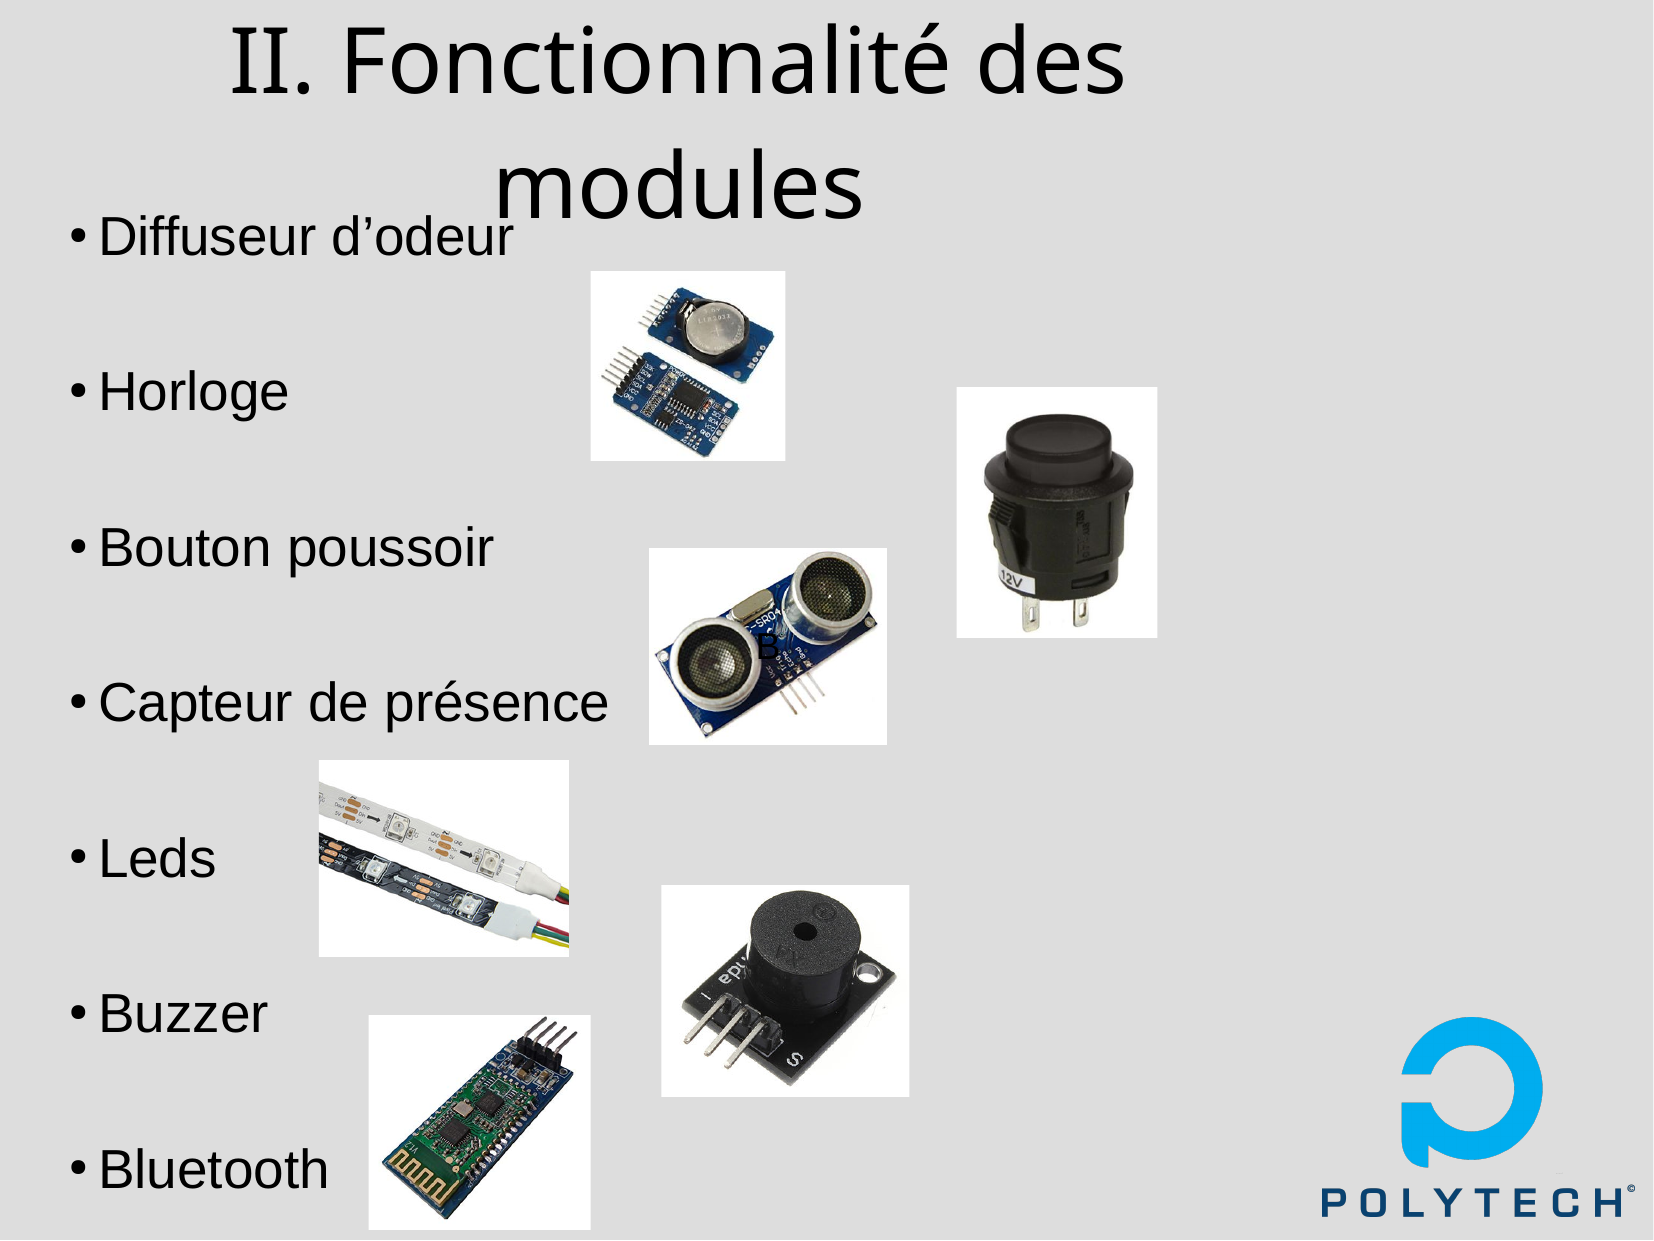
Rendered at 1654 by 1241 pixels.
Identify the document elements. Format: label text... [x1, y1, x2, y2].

picture [956, 387, 1158, 638]
title II. Fonctionnalité des modules [70, 17, 1288, 200]
list Diffuseur d’odeur Horloge Bouton poussoir Capteur de présence Leds Buzzer Bluetooth [59, 200, 1548, 1205]
picture [649, 548, 887, 745]
picture [318, 760, 569, 957]
picture [661, 885, 910, 1097]
picture [1322, 1017, 1635, 1217]
picture [368, 1015, 591, 1230]
picture [590, 271, 786, 461]
